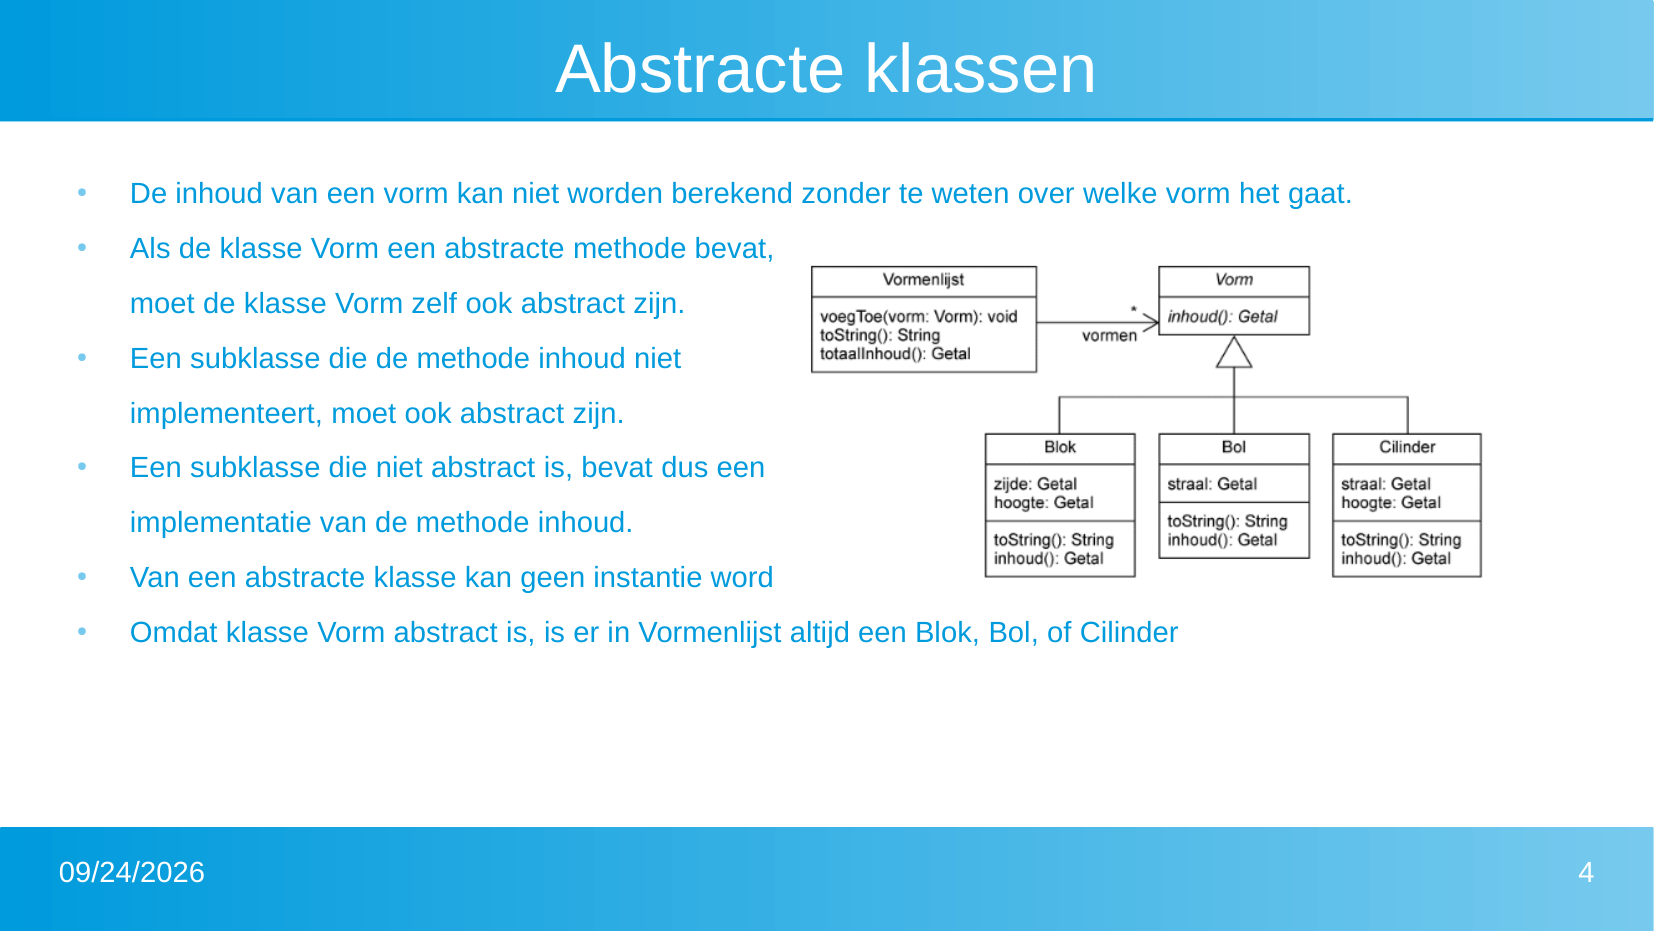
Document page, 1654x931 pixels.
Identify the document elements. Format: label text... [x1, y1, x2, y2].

list De inhoud van een vorm kan niet worden berekend zonder te weten over welke vorm het gaat. Als de klasse Vorm een abstracte methode bevat, moet de klasse Vorm zelf ook abstract zijn. Een subklasse die de methode inhoud niet implementeert, moet ook abstract zijn. Een subklasse die niet abstract is, bevat dus een implementatie van de methode inhoud. Van een abstracte klasse kan geen instantie worden gemaakt Omdat klasse Vorm abstract is, is er in Vormenlijst altijd een Blok, Bol, of Cilinder [59, 177, 1595, 768]
picture [774, 240, 1538, 601]
title Abstracte klassen [59, 29, 1595, 108]
